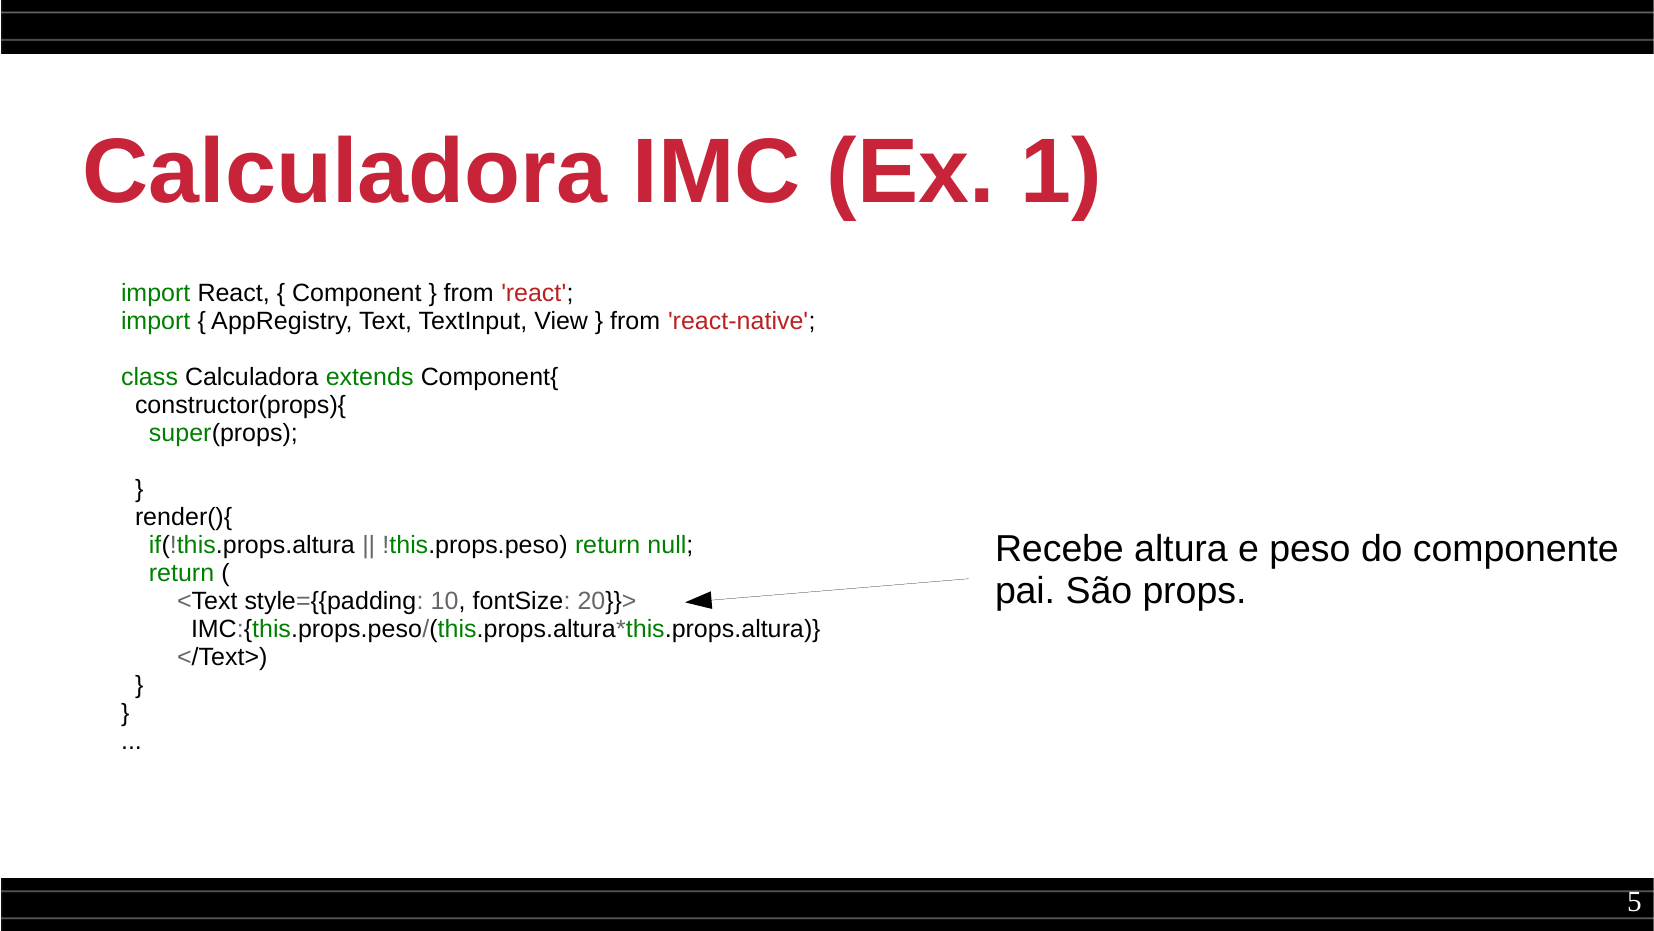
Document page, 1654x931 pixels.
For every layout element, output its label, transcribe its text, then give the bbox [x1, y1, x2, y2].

text_box Recebe altura e peso do componente pai. São props. [980, 519, 1634, 619]
picture [1, 878, 1654, 931]
picture [1, 0, 1654, 54]
title Calculadora IMC (Ex. 1) [82, 92, 1571, 249]
text_box import React, { Component } from 'react'; import { AppRegistry, Text, TextInput, View } from 'react-native'; class Calculadora extends Component{ constructor(props){ super(props); } render(){ if(!this.props.altura || !this.props.peso) return null; return ( <Text style={{padding: 10, fontSize: 20}}> IMC:{this.props.peso/(this.props.altura*this.props.altura)} </Text>) } } ... [106, 271, 1477, 763]
